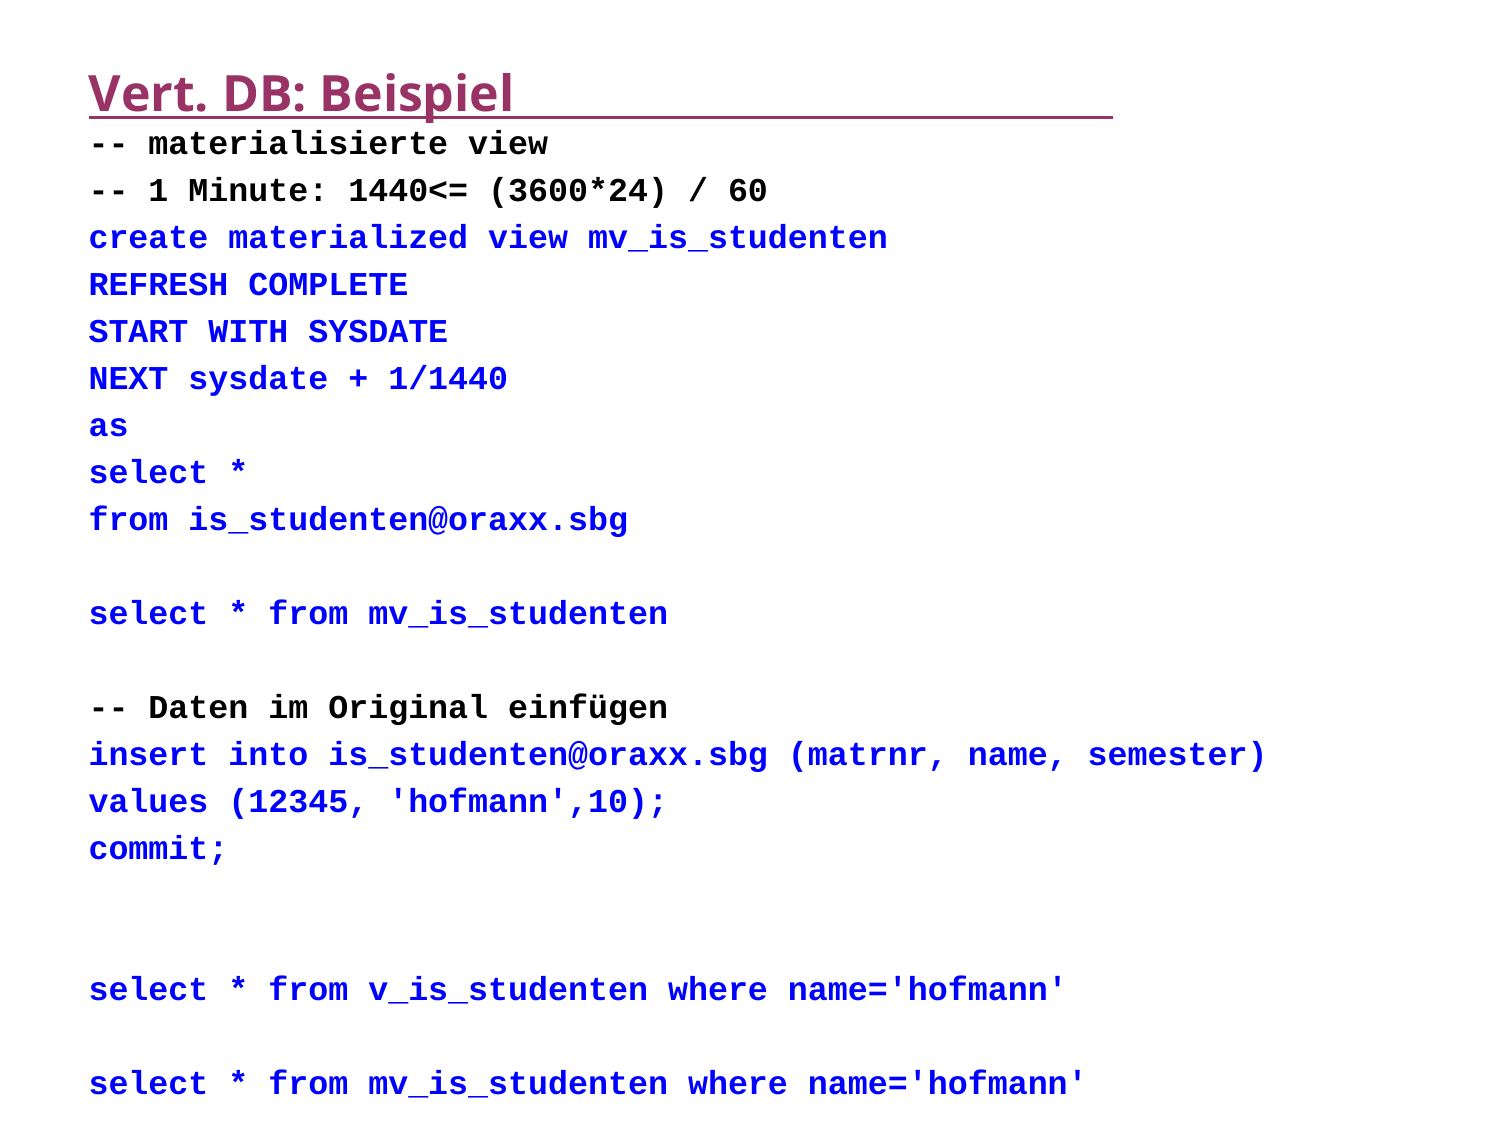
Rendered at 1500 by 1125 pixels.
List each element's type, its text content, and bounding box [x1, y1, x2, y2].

title Vert. DB: Beispiel [88, 37, 1364, 126]
list -- materialisierte view -- 1 Minute: 1440<= (3600*24) / 60 create materialized view mv_is_studenten REFRESH COMPLETE START WITH SYSDATE NEXT sysdate + 1/1440 as select * from is_studenten@oraxx.sbg select * from mv_is_studenten -- Daten im Original einfügen insert into is_studenten@oraxx.sbg (matrnr, name, semester) values (12345, 'hofmann',10); commit; select * from v_is_studenten where name='hofmann' select * from mv_is_studenten where name='hofmann' [88, 126, 1364, 1100]
